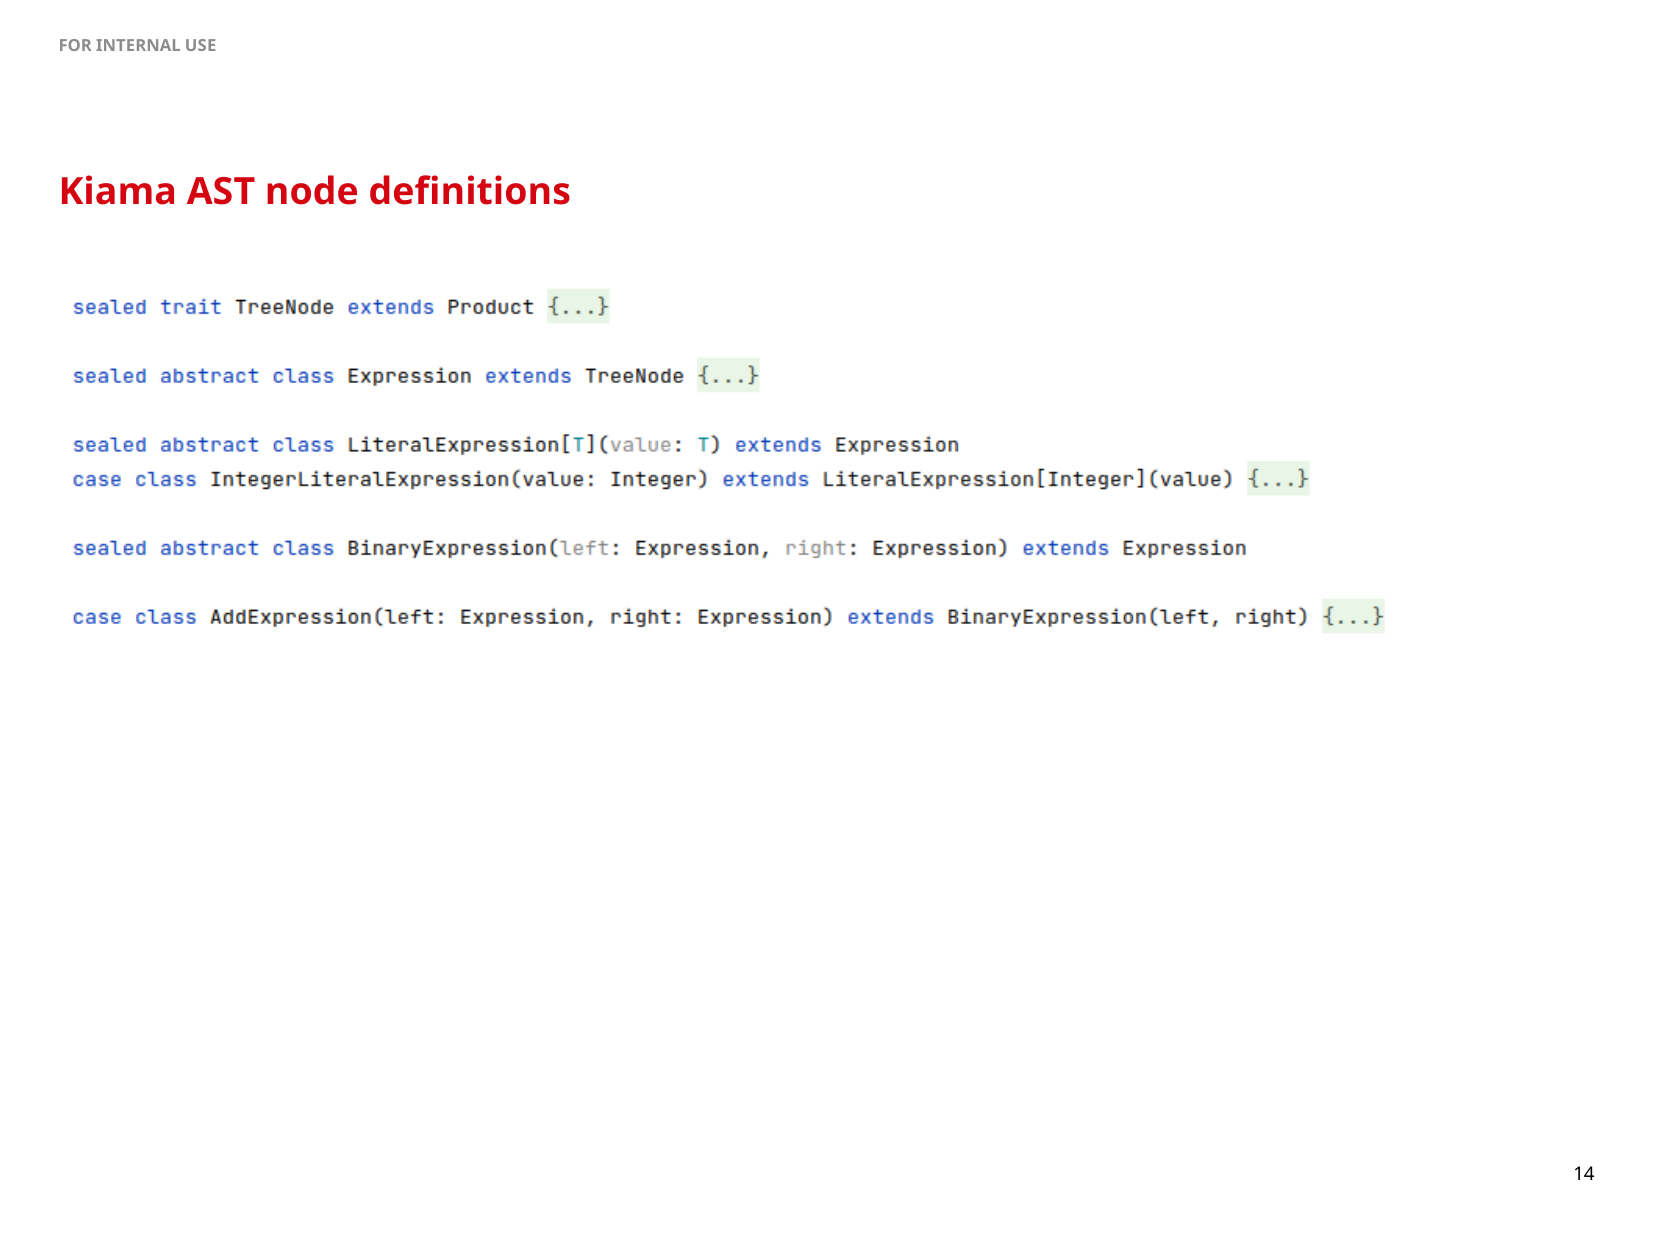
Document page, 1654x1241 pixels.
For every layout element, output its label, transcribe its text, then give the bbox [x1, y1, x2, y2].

title Kiama AST node definitions [58, 92, 1595, 212]
slide_number 23 [1526, 1158, 1595, 1192]
picture [60, 275, 1424, 661]
